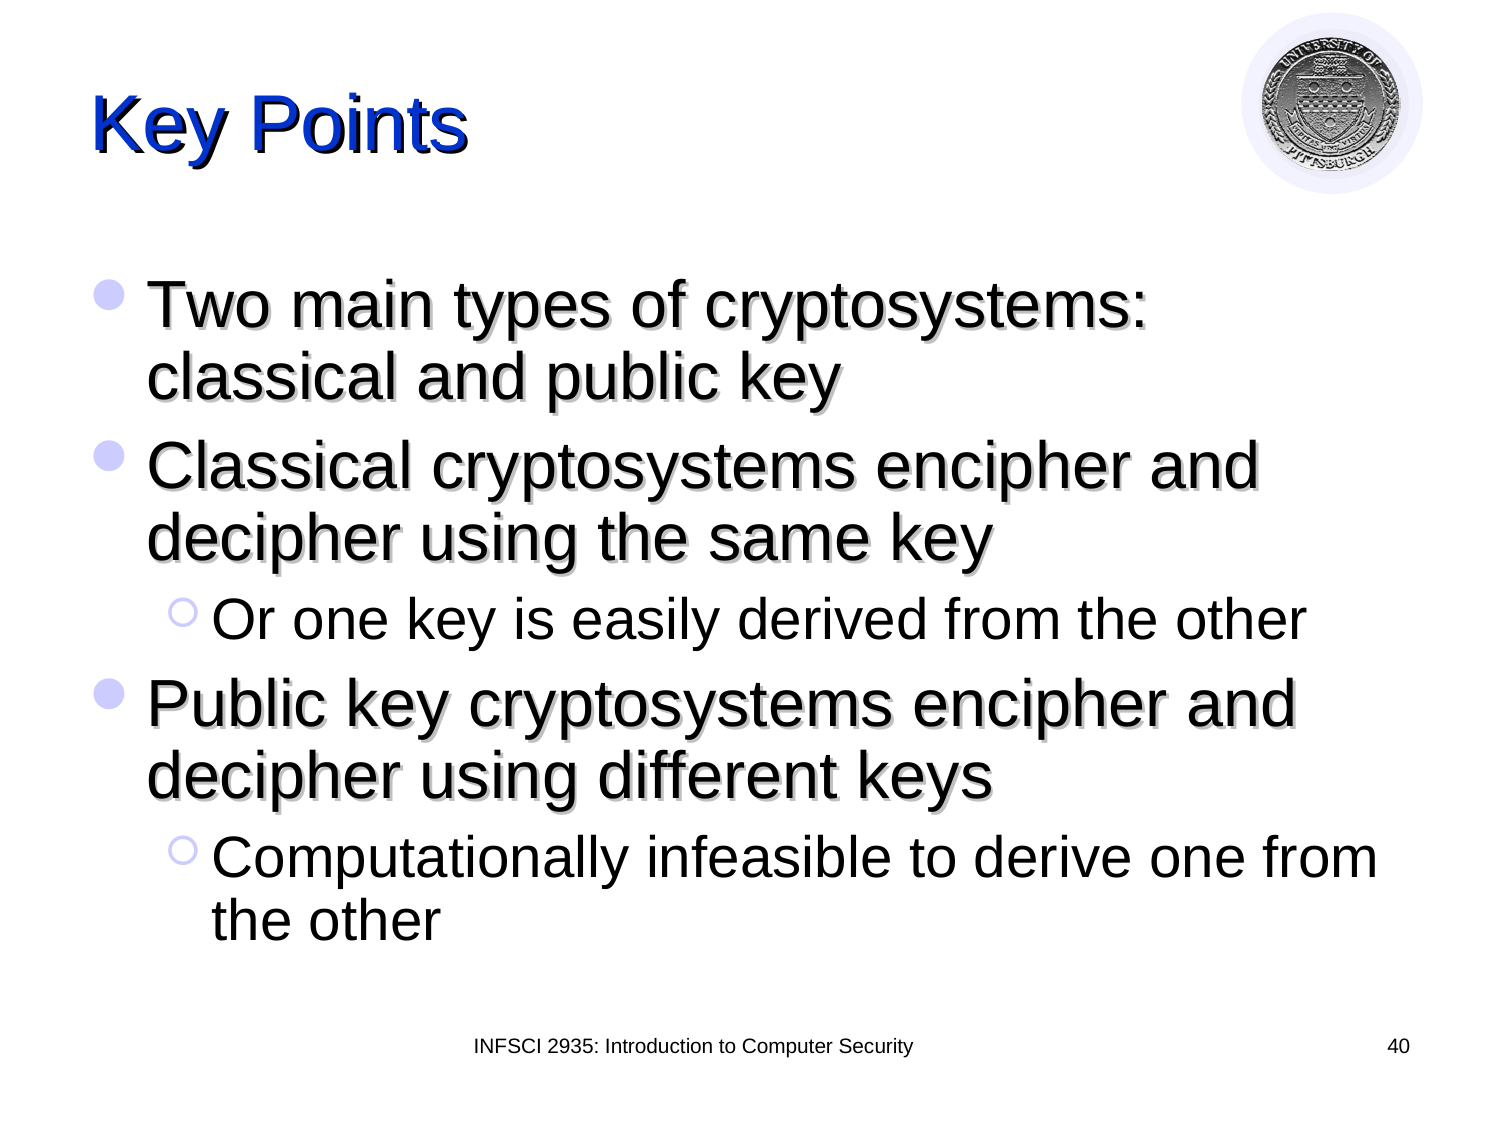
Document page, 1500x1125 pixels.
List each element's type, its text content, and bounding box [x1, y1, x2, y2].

list Two main types of cryptosystems: classical and public key Classical cryptosystems encipher and decipher using the same key Or one key is easily derived from the other Public key cryptosystems encipher and decipher using different keys Computationally infeasible to derive one from the other [75, 262, 1426, 1006]
title Key Points [75, 24, 1426, 213]
